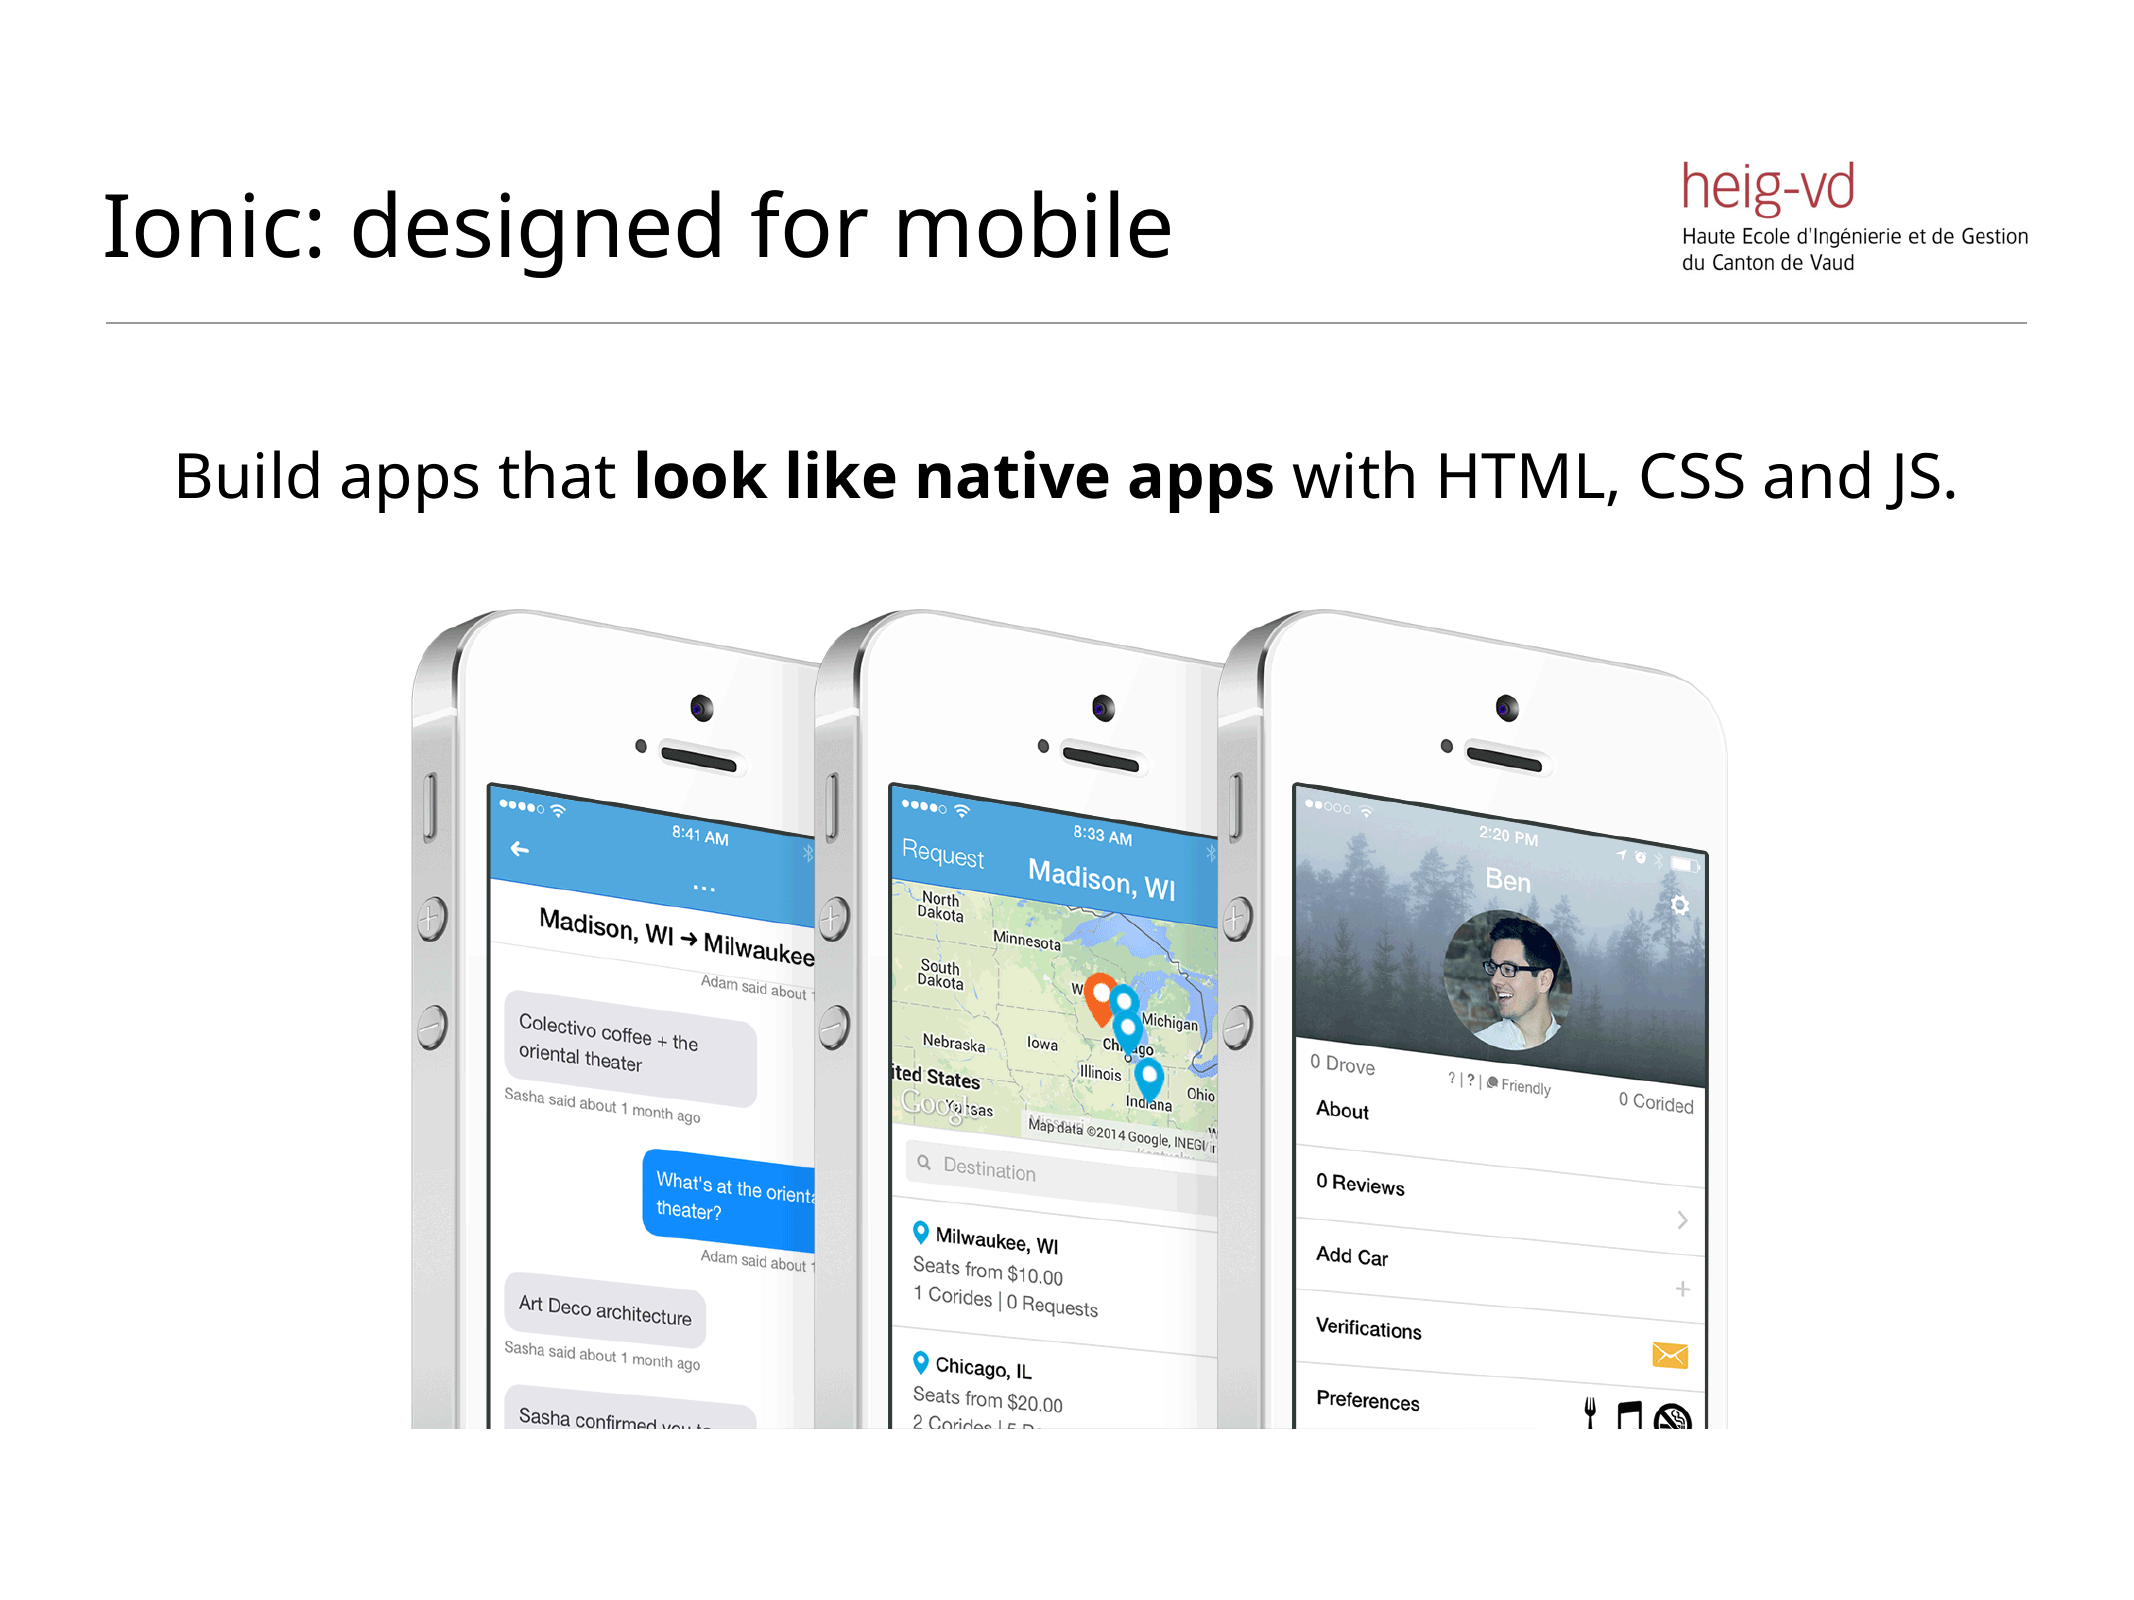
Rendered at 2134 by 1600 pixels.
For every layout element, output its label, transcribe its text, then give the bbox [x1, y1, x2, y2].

picture [405, 593, 1728, 1429]
text_box Build apps that look like native apps with HTML, CSS and JS. [165, 427, 1969, 520]
title Ionic: designed for mobile [93, 54, 2040, 284]
